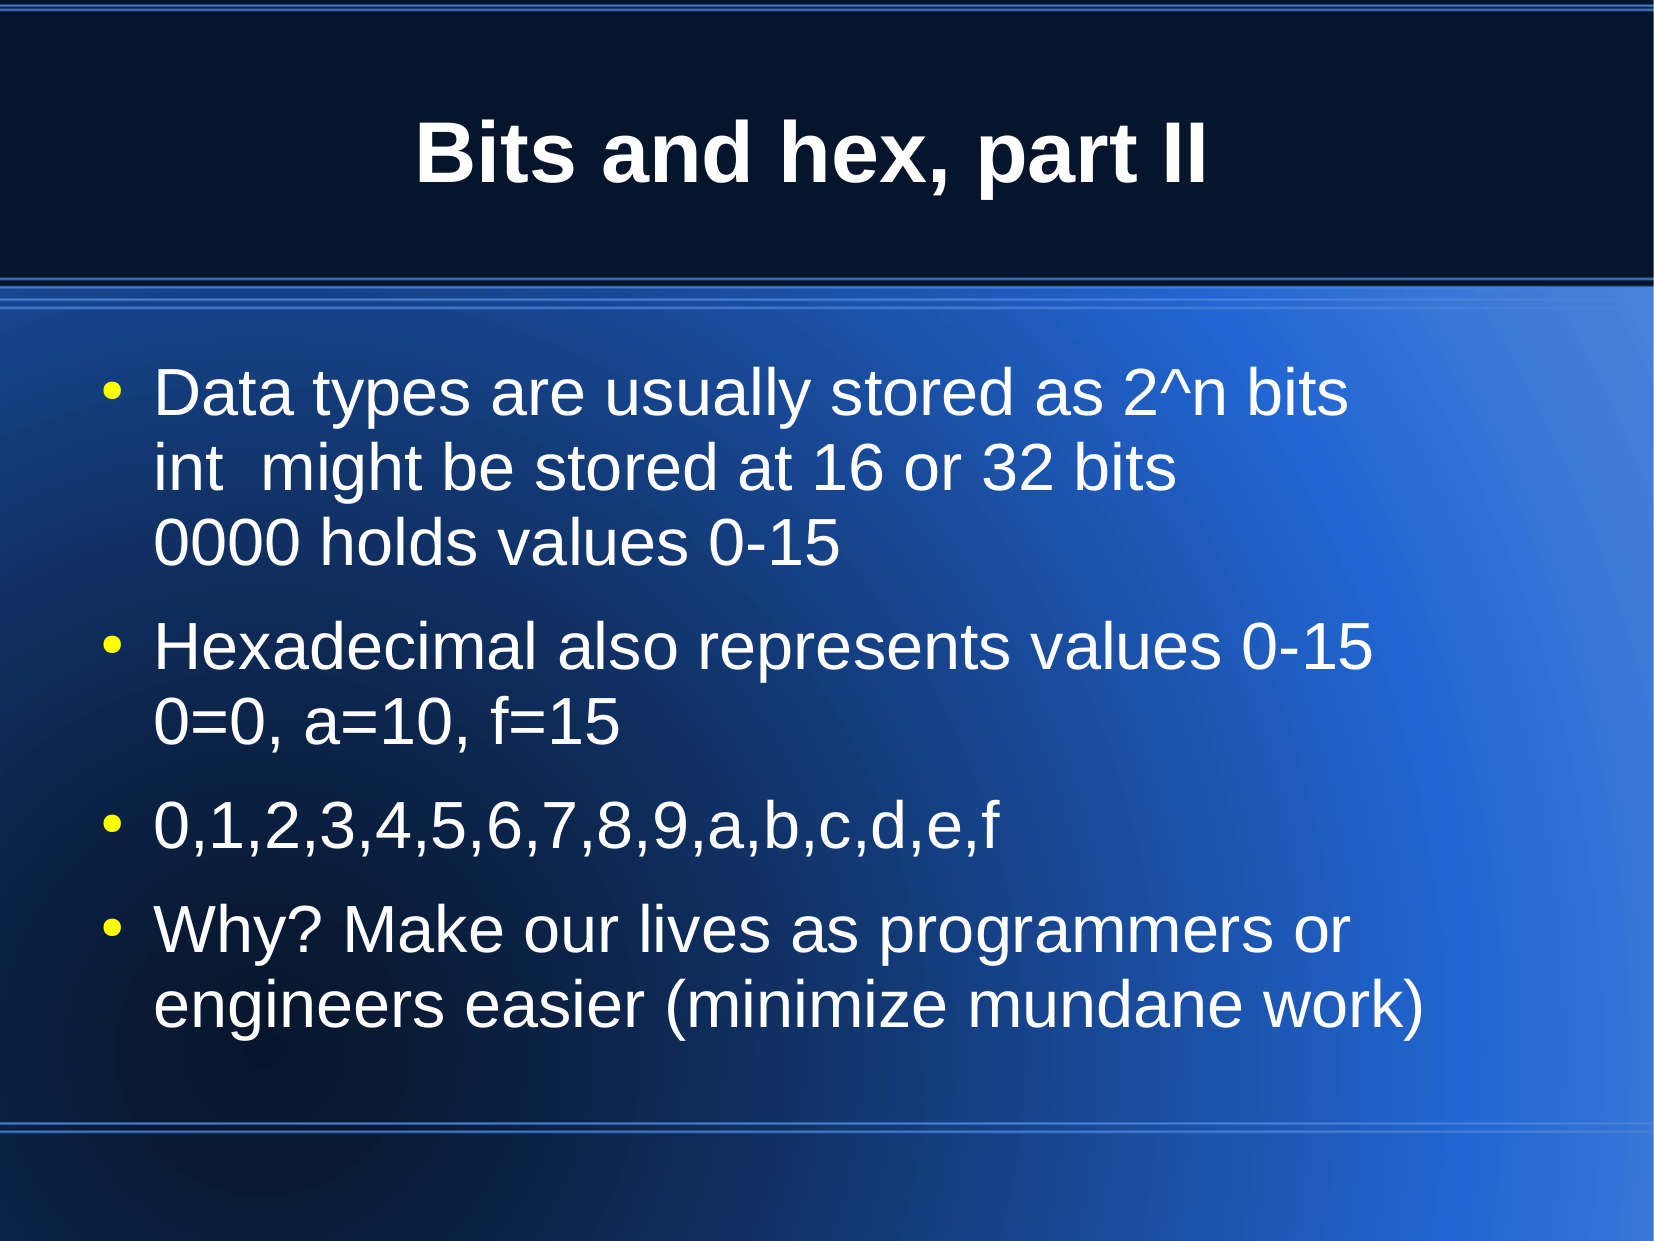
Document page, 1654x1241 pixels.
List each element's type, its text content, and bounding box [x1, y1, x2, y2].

title Bits and hex, part II [82, 49, 1571, 257]
picture [0, 0, 1654, 1241]
list Data types are usually stored as 2^n bits int might be stored at 16 or 32 bits 0000 holds values 0-15 Hexadecimal also represents values 0-15 0=0, a=10, f=15 0,1,2,3,4,5,6,7,8,9,a,b,c,d,e,f Why? Make our lives as programmers or engineers easier (minimize mundane work) [82, 355, 1571, 1147]
